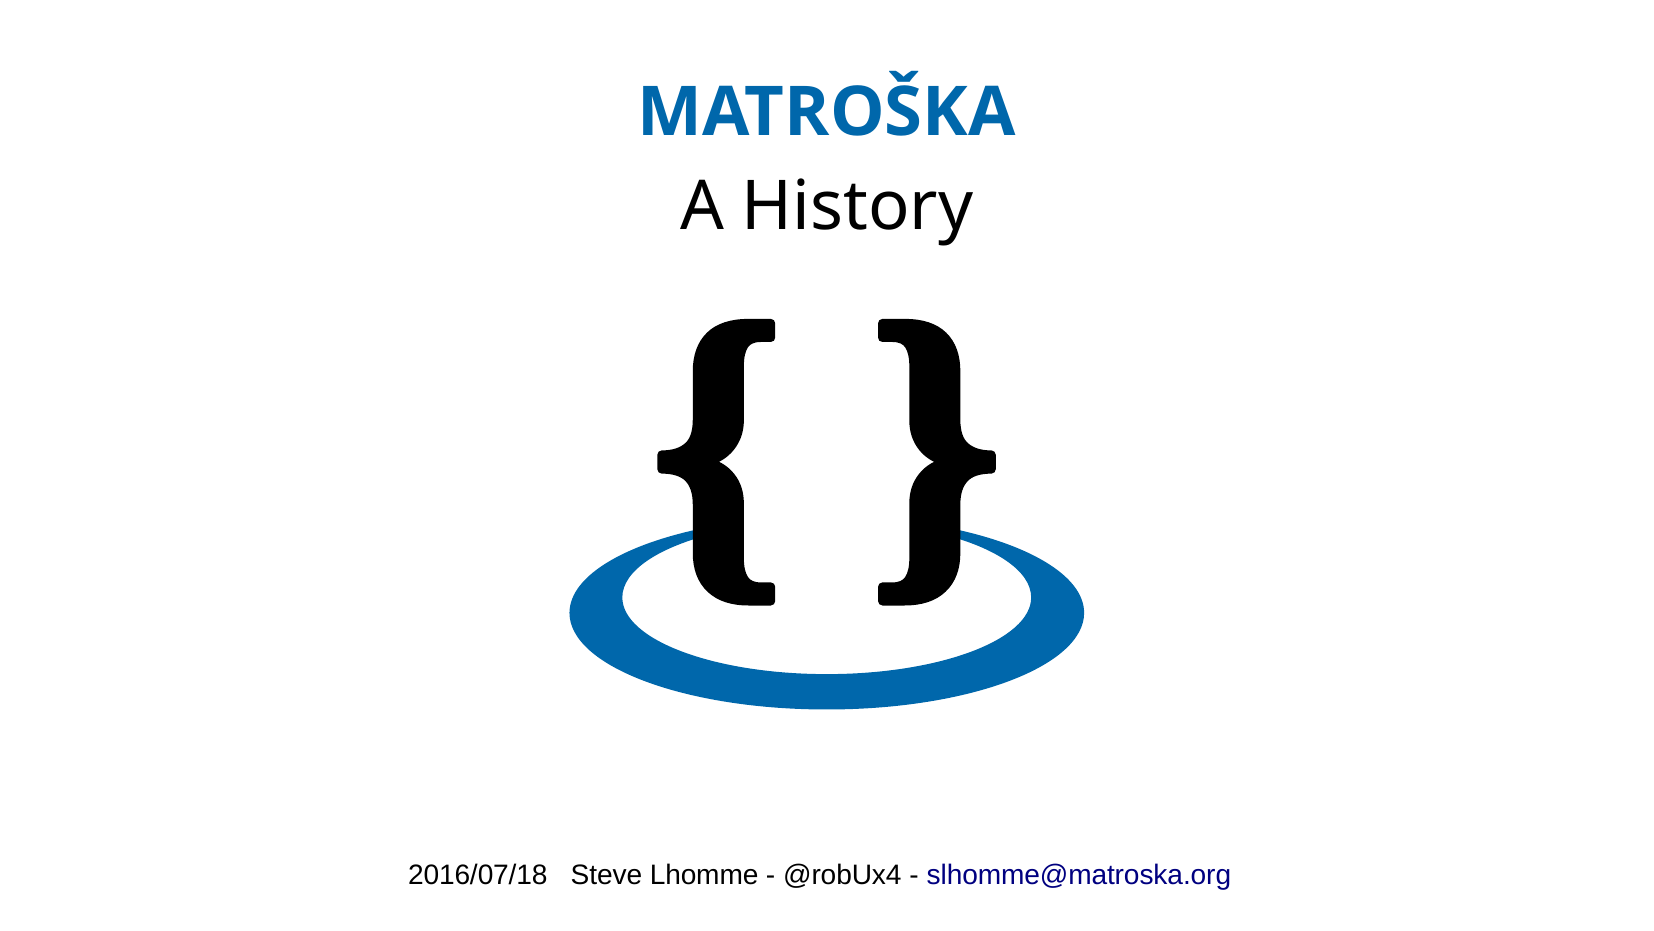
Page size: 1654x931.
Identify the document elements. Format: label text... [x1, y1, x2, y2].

picture [567, 260, 1087, 774]
title MATROŠKA A History [82, 71, 1571, 240]
text_box 2016/07/18 Steve Lhomme - @robUx4 - slhomme@matroska.org [393, 852, 1261, 927]
